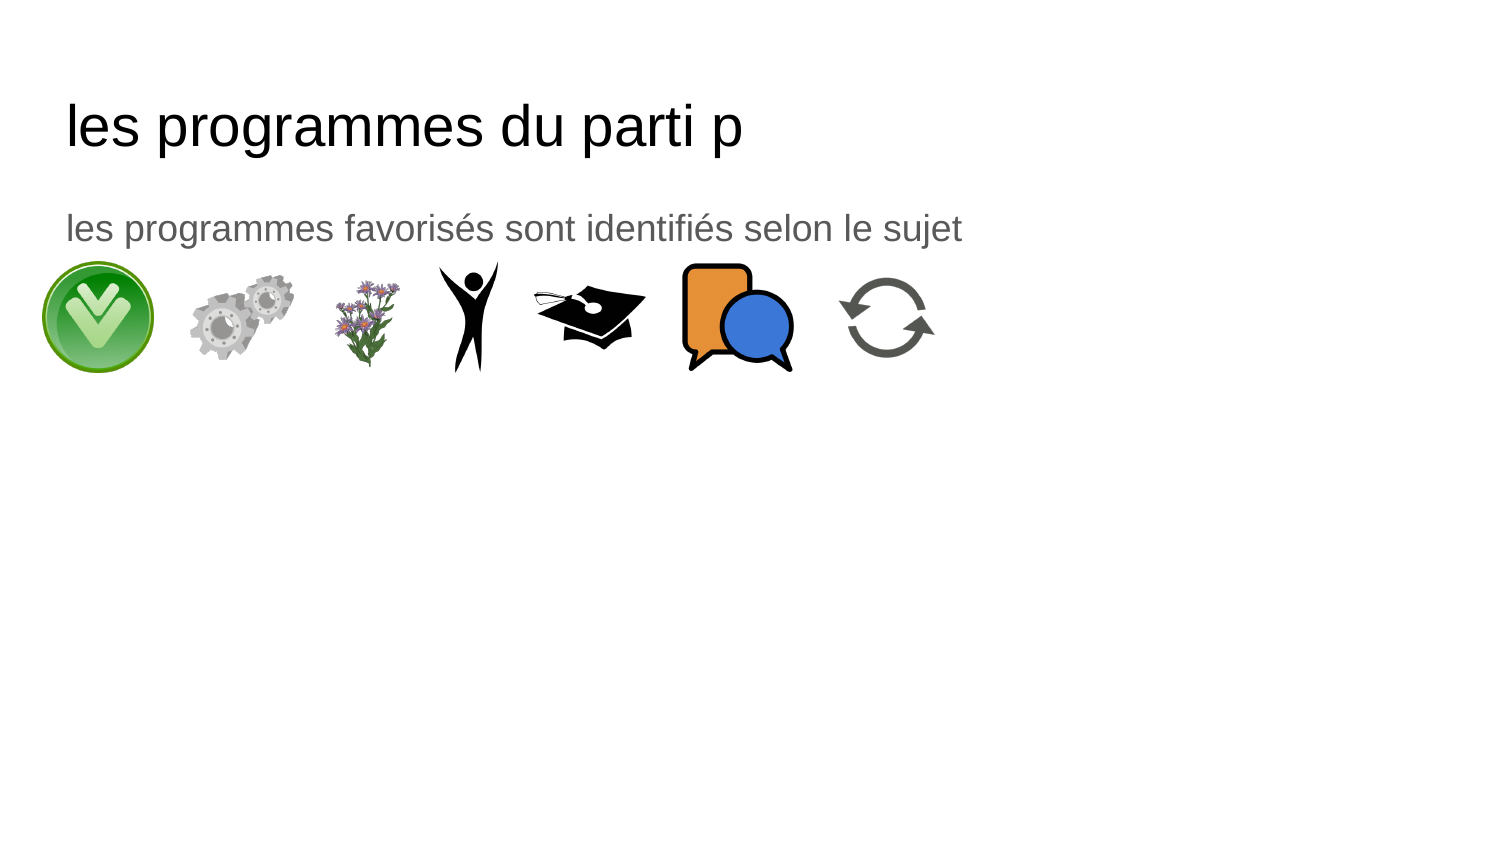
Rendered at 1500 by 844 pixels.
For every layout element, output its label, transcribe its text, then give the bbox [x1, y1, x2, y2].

picture [439, 261, 498, 373]
picture [330, 267, 403, 368]
picture [830, 260, 943, 375]
list les programmes favorisés sont identifiés selon le sujet [51, 189, 1449, 750]
picture [190, 275, 294, 360]
picture [42, 261, 154, 373]
picture [682, 263, 794, 372]
picture [534, 285, 646, 350]
title les programmes du parti p [51, 72, 1449, 167]
